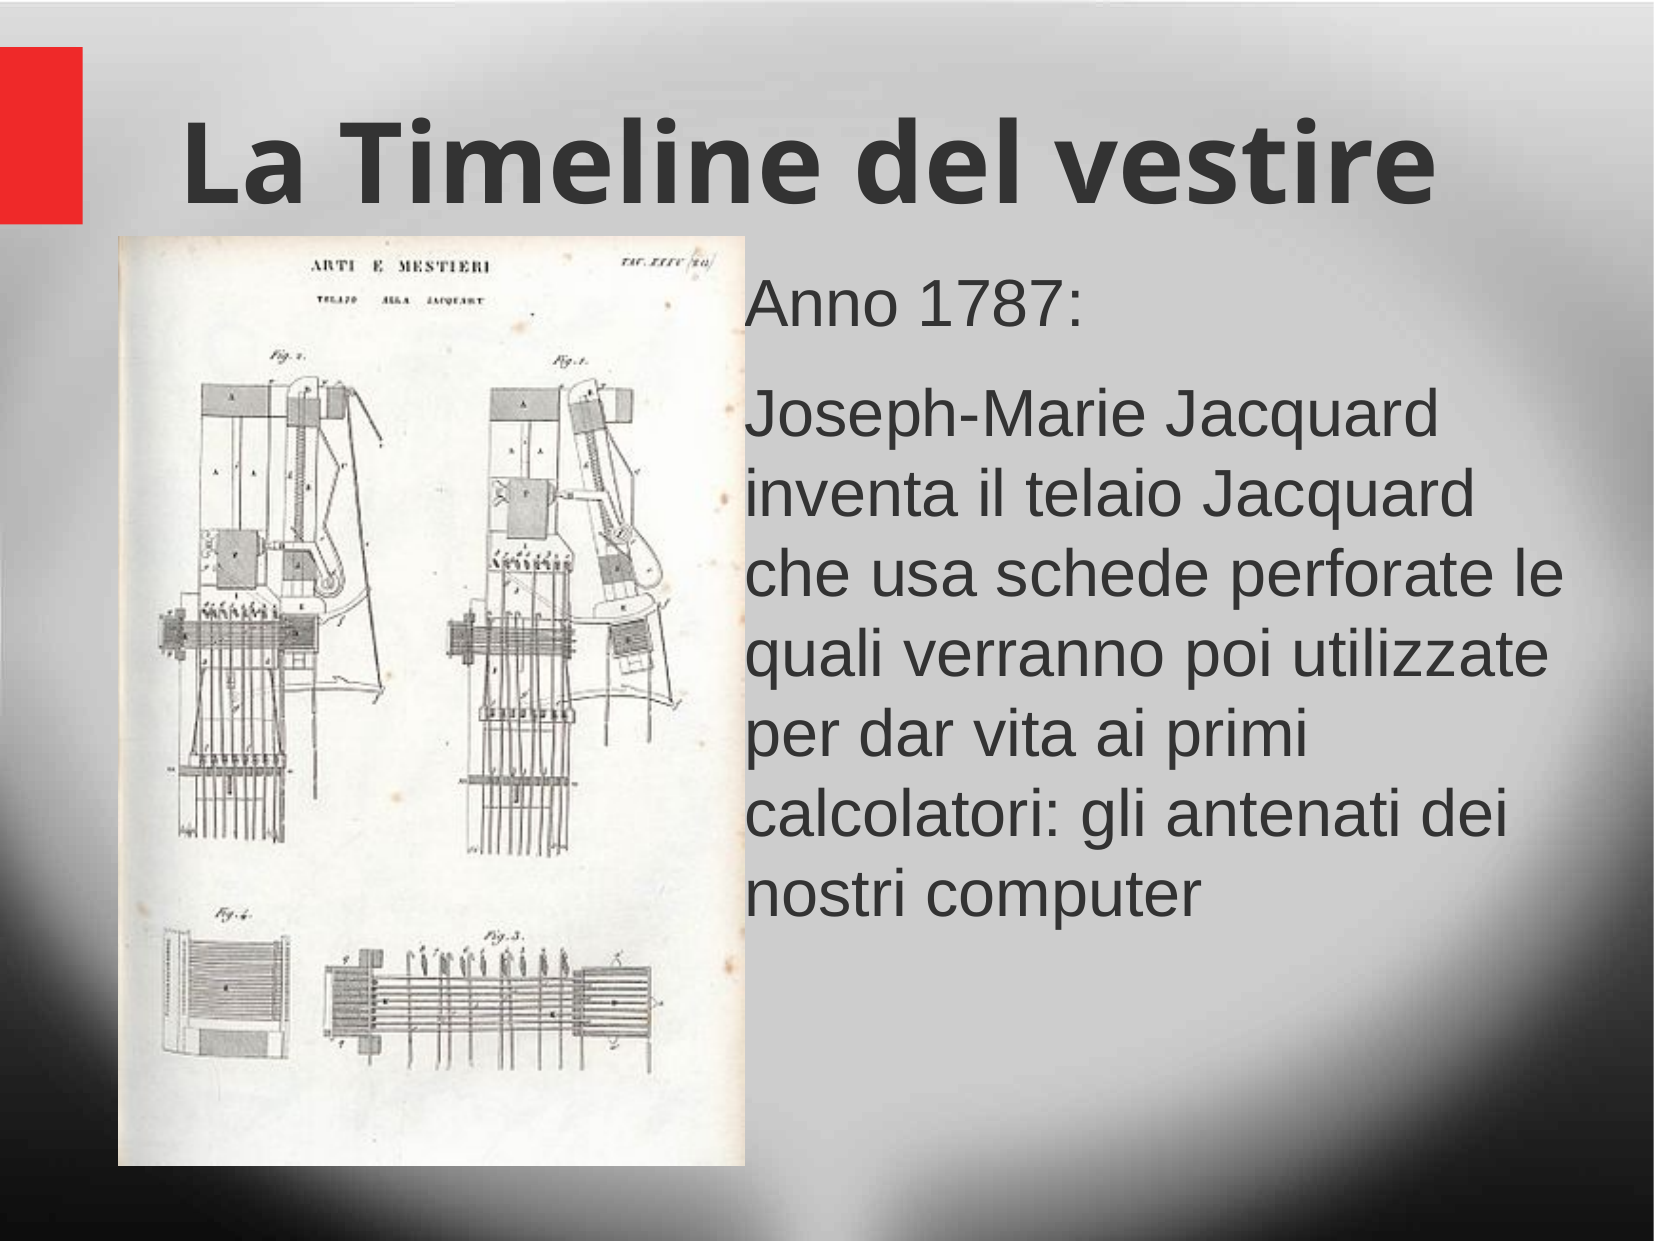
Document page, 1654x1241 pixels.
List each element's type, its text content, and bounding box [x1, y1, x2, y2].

picture [0, 0, 1654, 1241]
title La Timeline del vestire [82, 67, 1536, 250]
list Anno 1787: Joseph-Marie Jacquard inventa il telaio Jacquard che usa schede perforate le quali verranno poi utilizzate per dar vita ai primi calcolatori: gli antenati dei nostri computer [745, 259, 1571, 1161]
